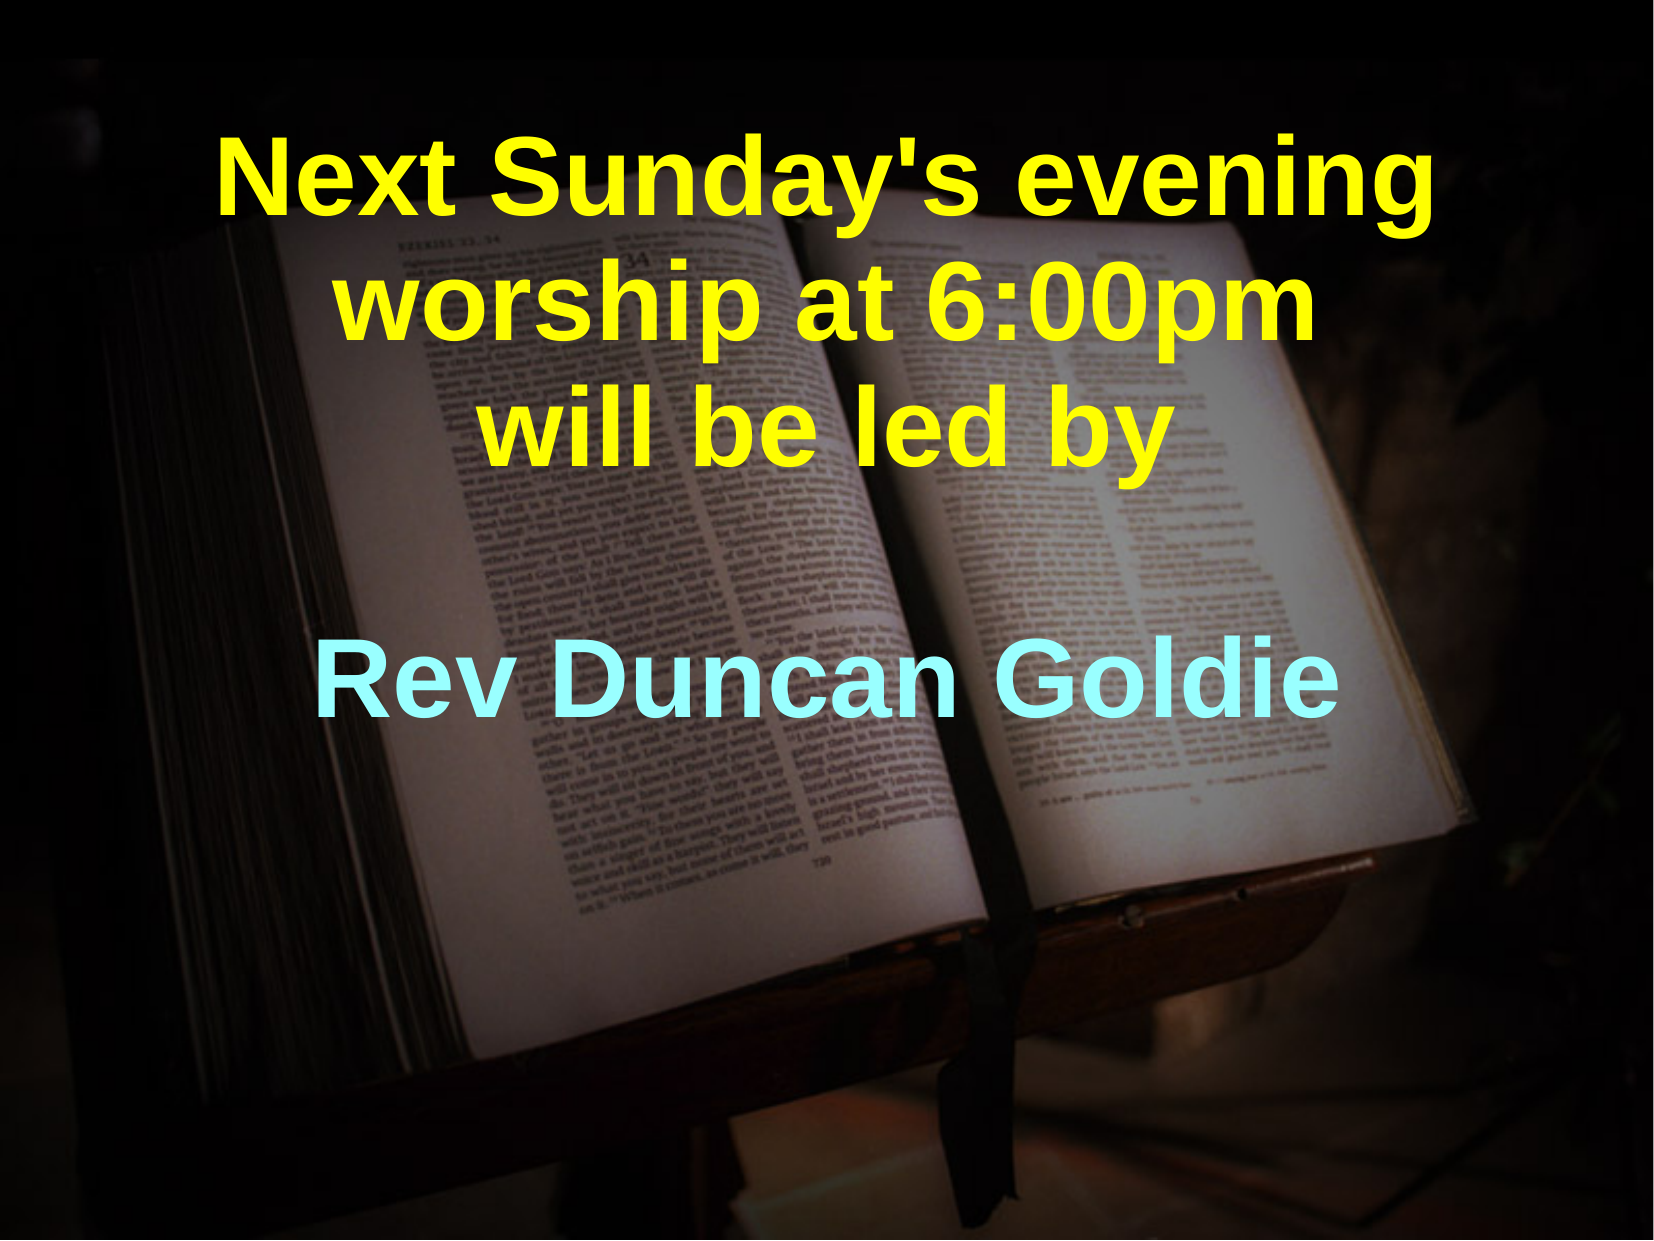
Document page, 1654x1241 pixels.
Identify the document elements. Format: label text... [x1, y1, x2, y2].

text_box Next Sunday's evening worship at 6:00pm will be led by Rev Duncan Goldie [118, 106, 1536, 1241]
picture [0, 0, 1654, 1240]
